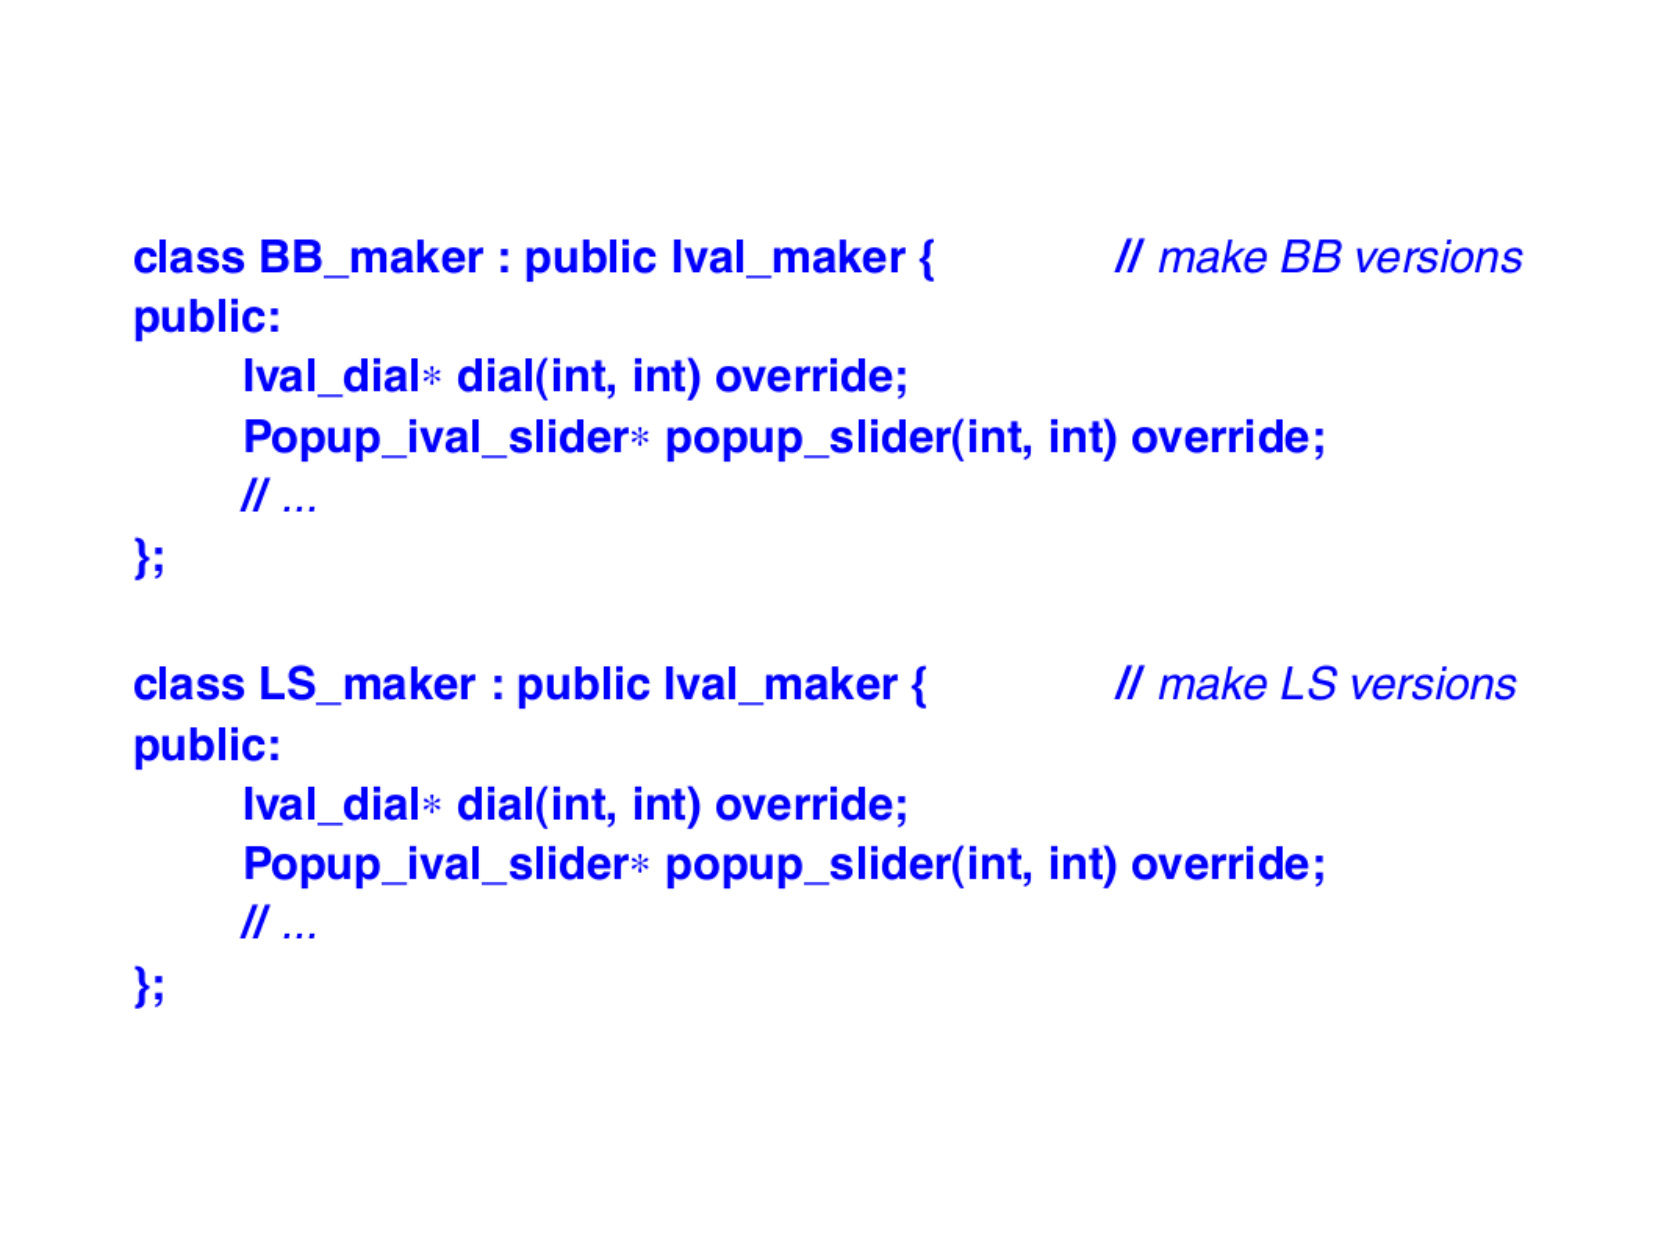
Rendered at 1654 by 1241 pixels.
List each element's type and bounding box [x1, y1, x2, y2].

picture [116, 221, 1541, 1020]
